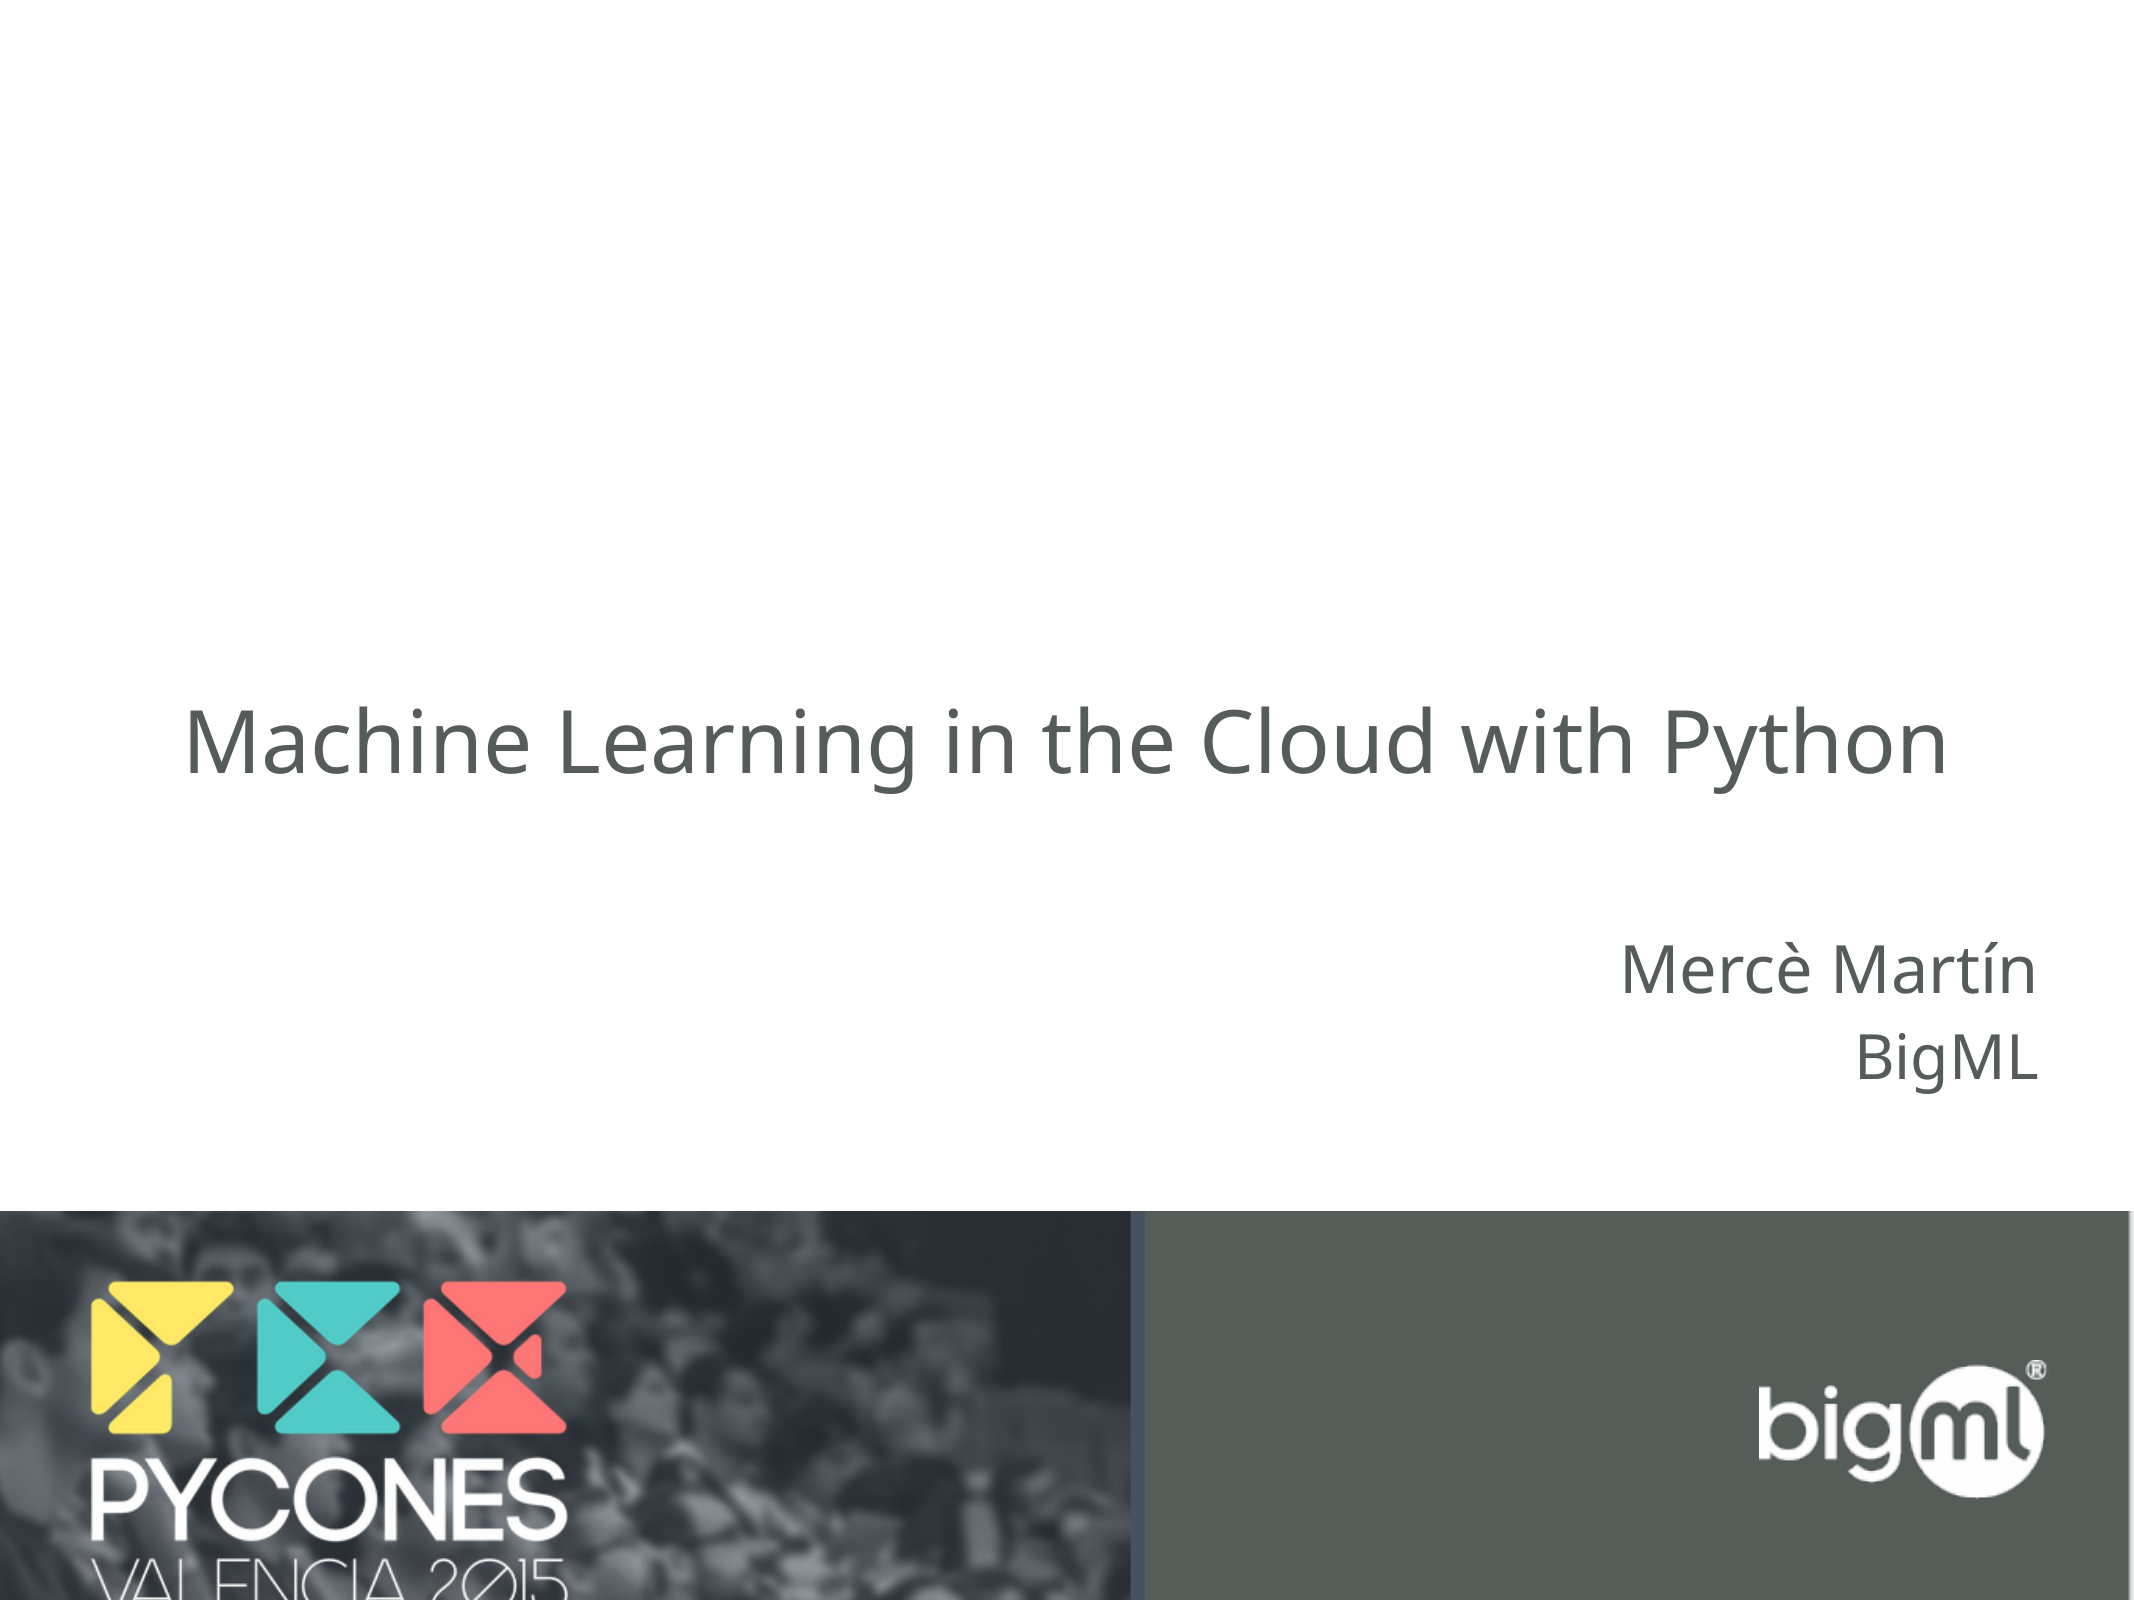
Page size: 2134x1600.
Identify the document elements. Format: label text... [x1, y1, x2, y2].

title Machine Learning in the Cloud with Python [156, 654, 1978, 823]
text_box BigML [185, 1008, 2048, 1101]
picture [0, 1211, 2134, 1600]
text_box Mercè Martín [185, 918, 2048, 1008]
